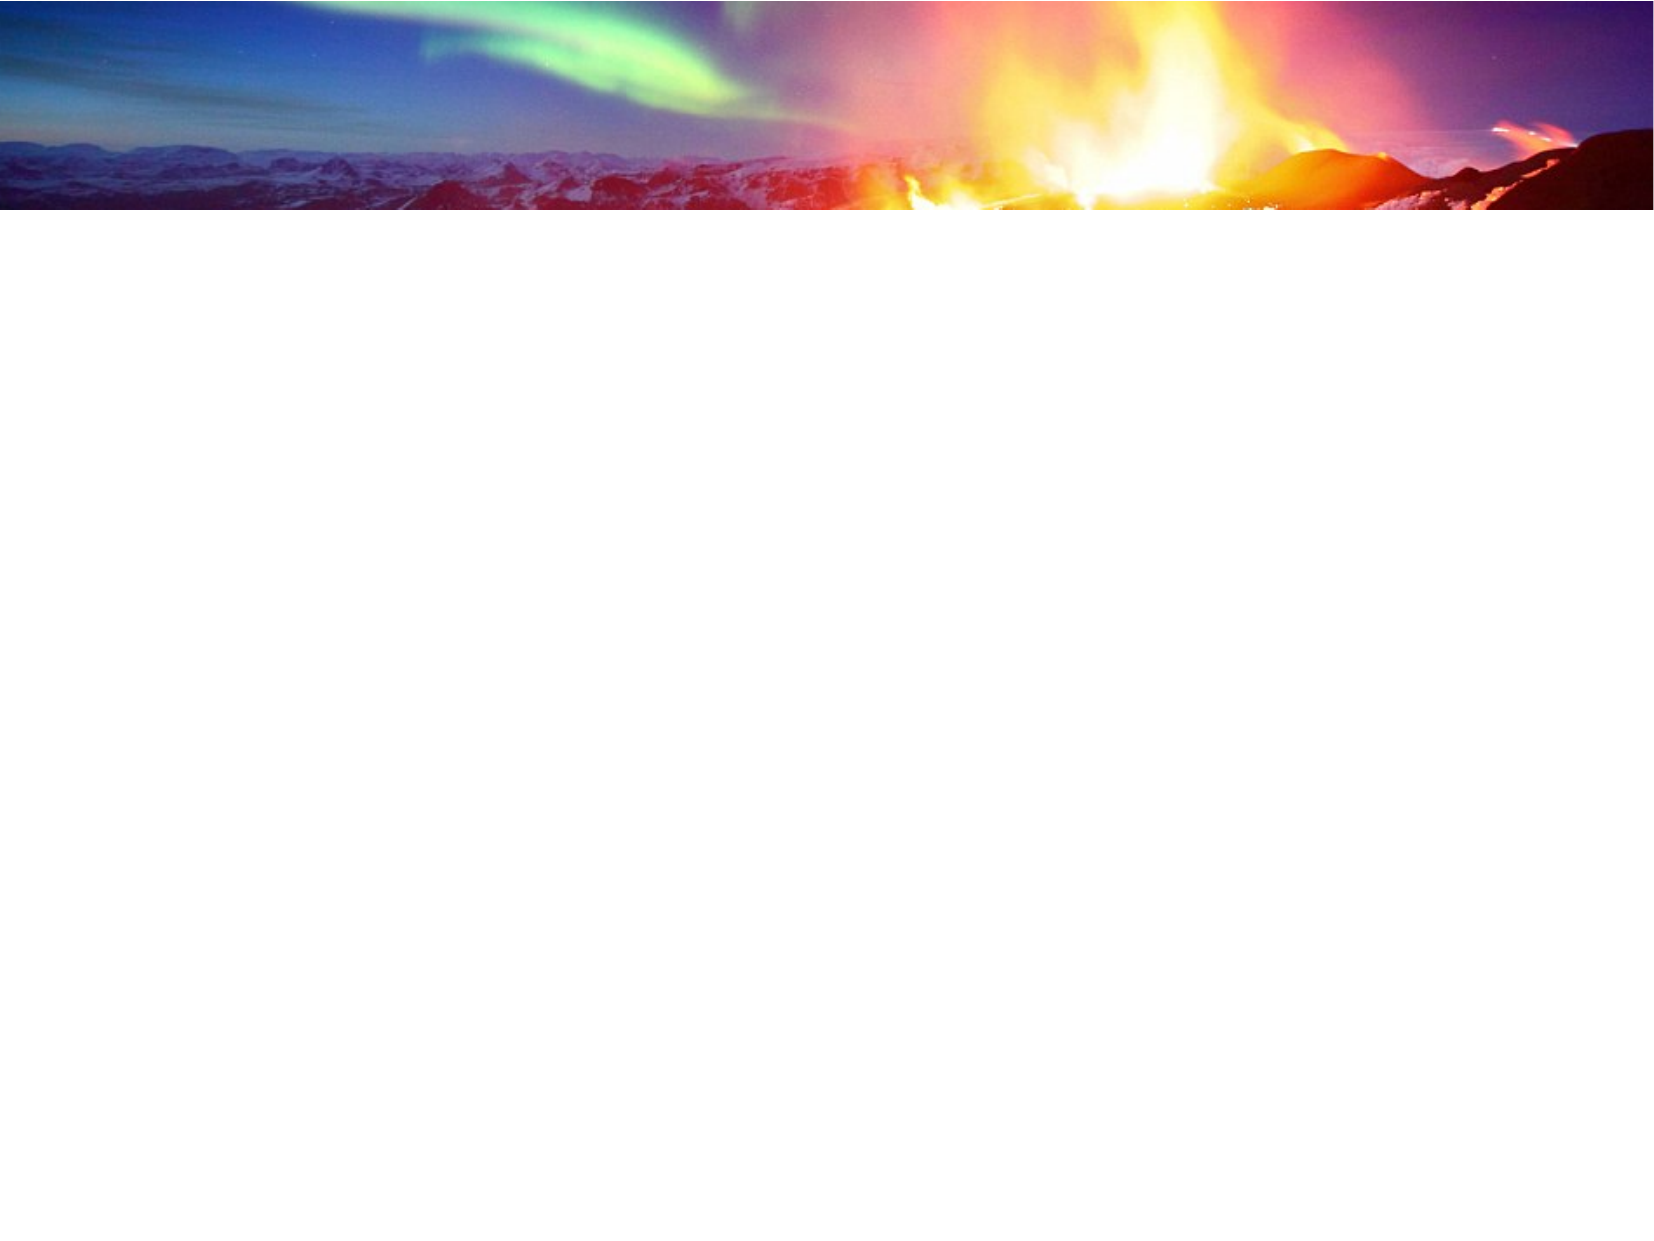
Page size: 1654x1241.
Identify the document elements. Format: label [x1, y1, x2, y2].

picture [0, 1, 1654, 210]
